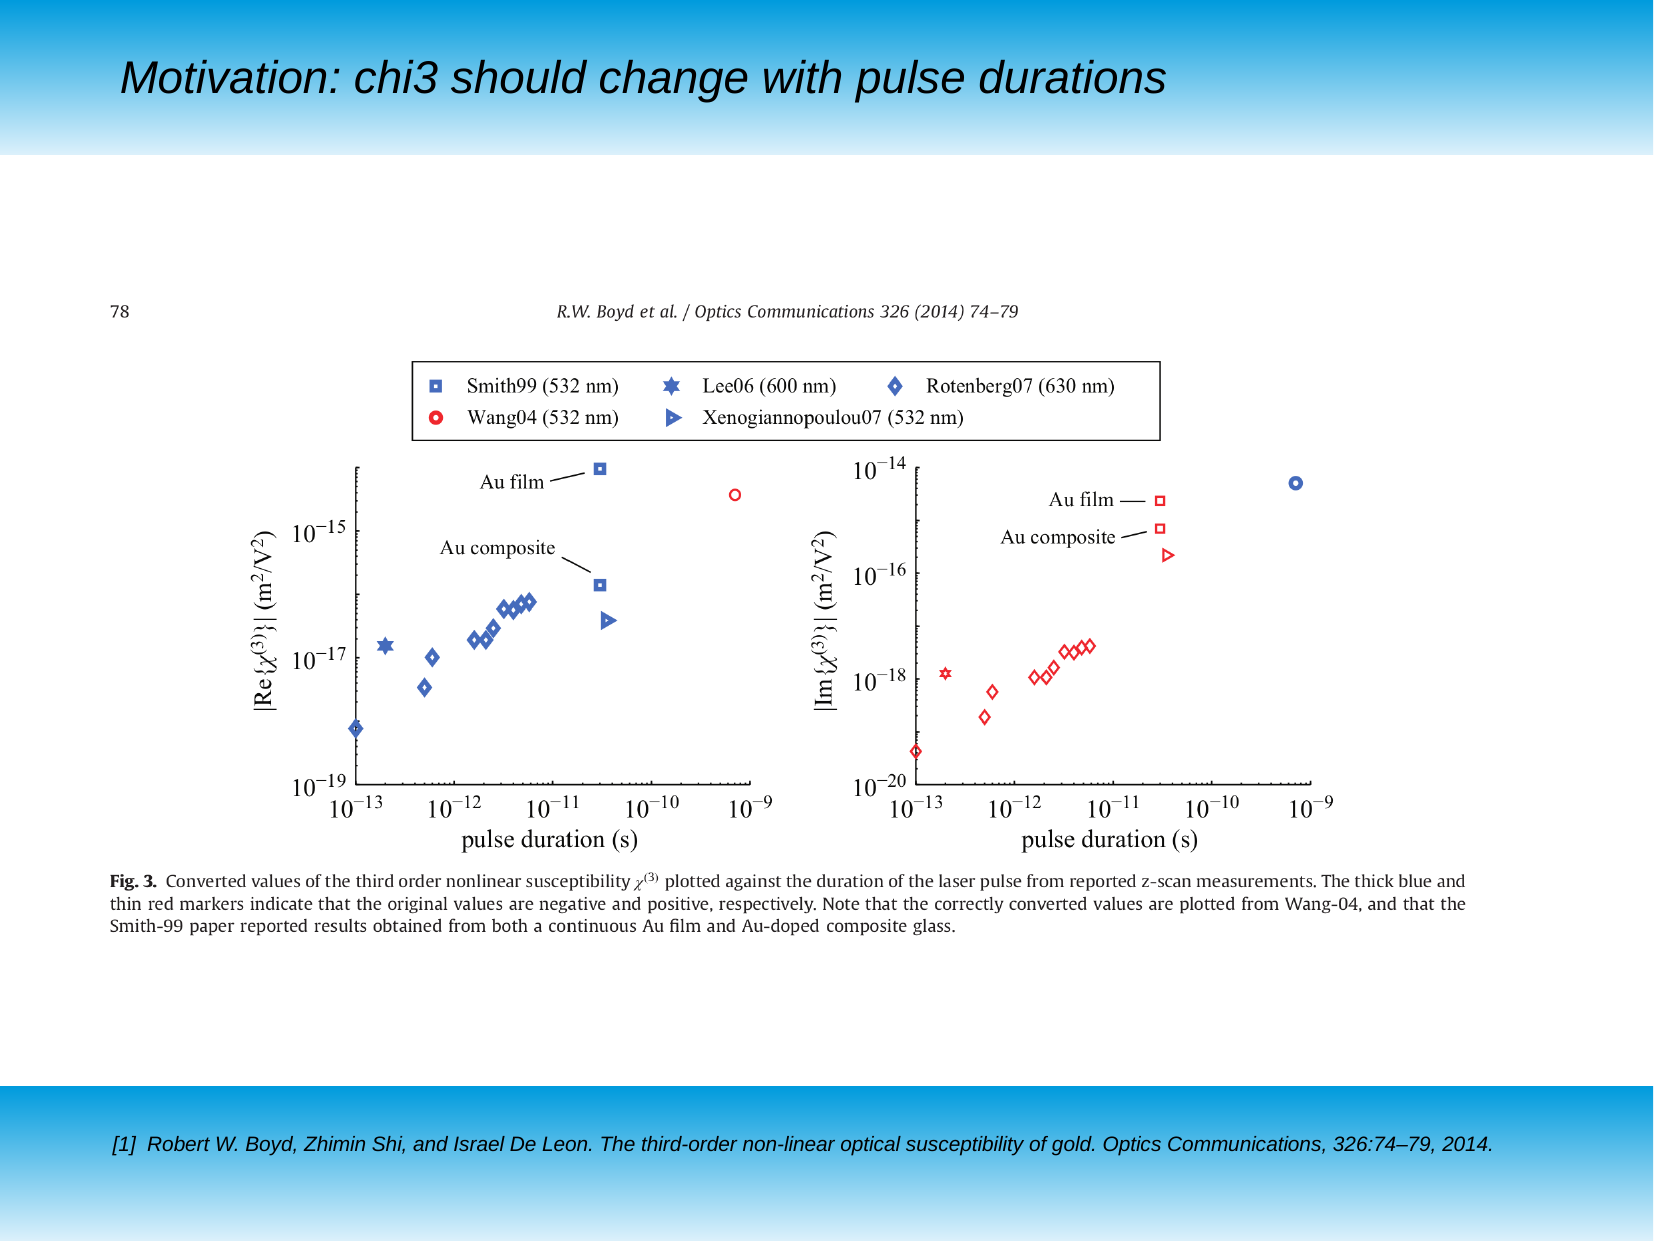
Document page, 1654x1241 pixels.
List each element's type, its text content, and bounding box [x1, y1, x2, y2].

text_box [1] Robert W. Boyd, Zhimin Shi, and Israel De Leon. The third-order non-linear optical susceptibility of gold. Optics Communications, 326:74–79, 2014. [97, 1125, 1546, 1171]
picture [94, 270, 1516, 947]
text_box Motivation: chi3 should change with pulse durations [105, 45, 1381, 121]
